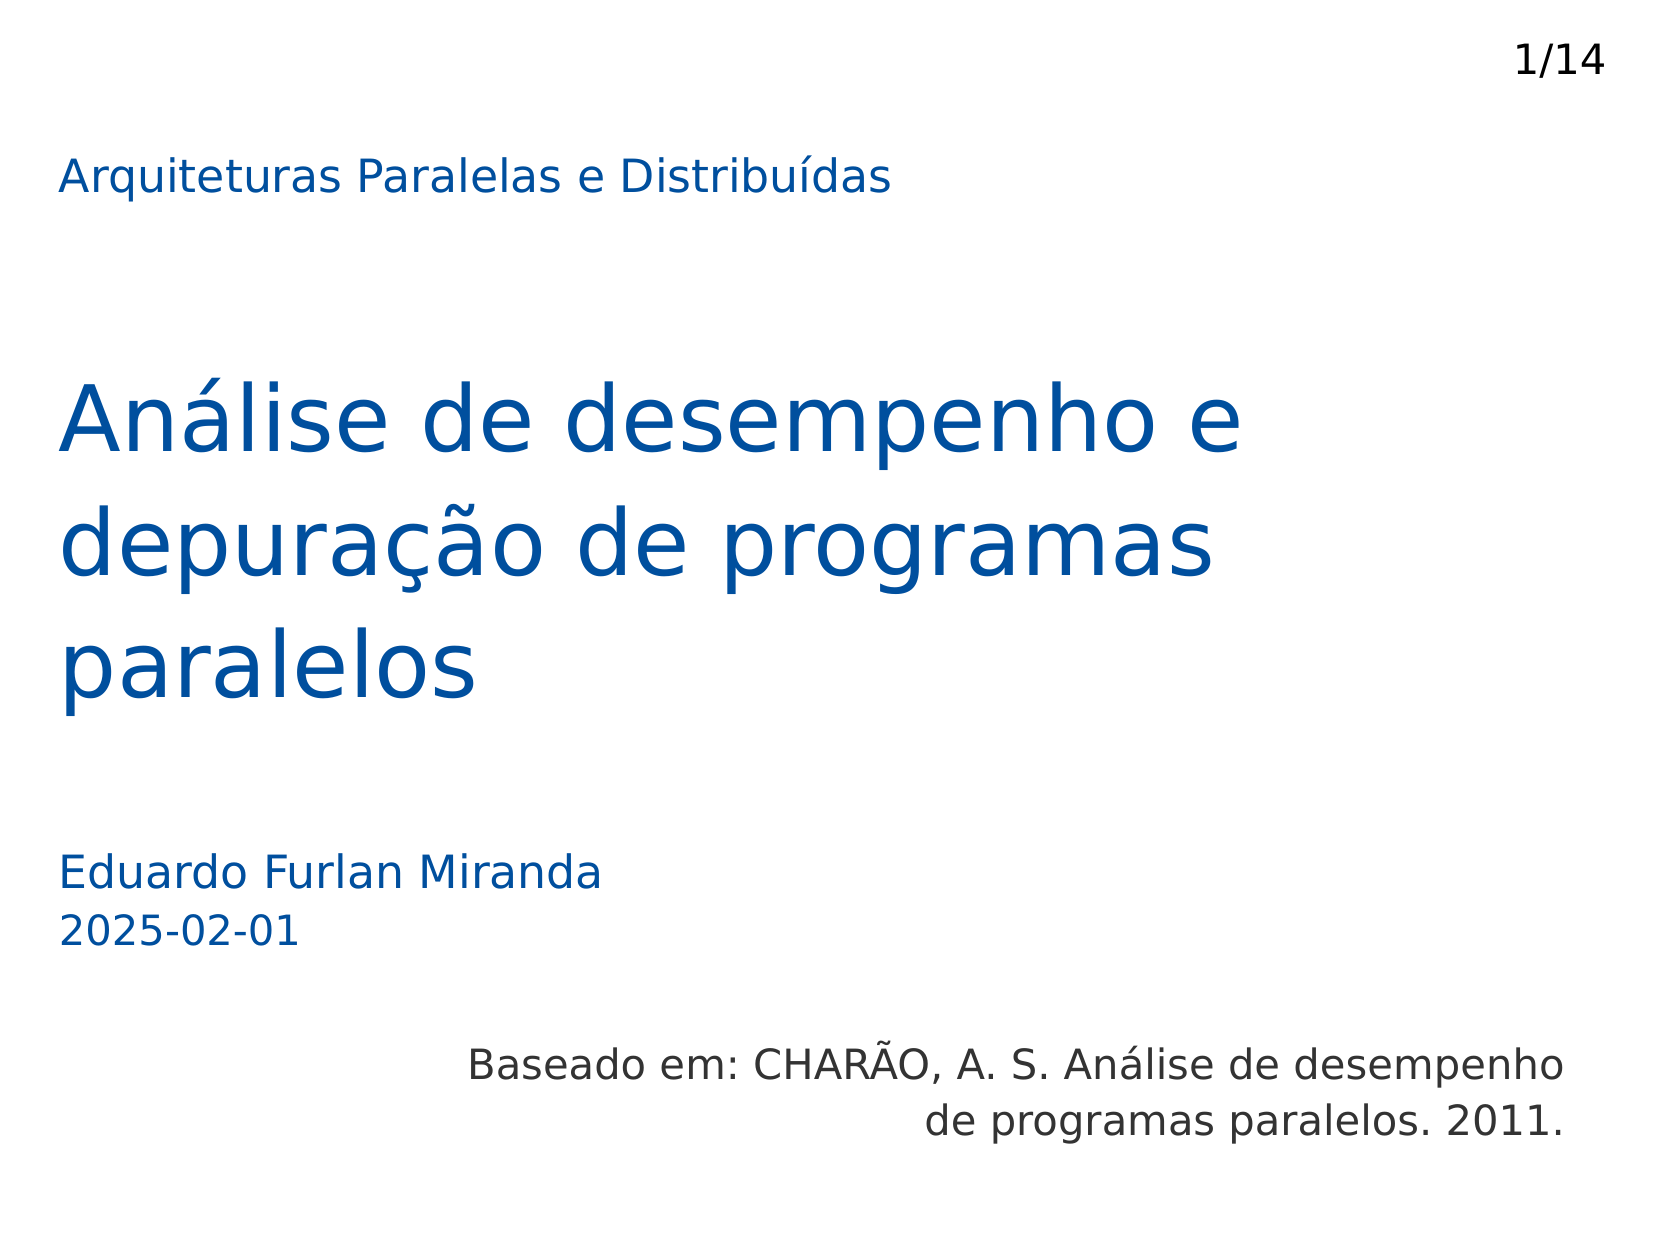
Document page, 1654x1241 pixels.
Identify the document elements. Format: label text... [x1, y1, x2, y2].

chart [720, 567, 933, 672]
list Baseado em: CHARÃO, A. S. Análise de desempenho de programas paralelos. 2011. [455, 1033, 1565, 1211]
list Arquiteturas Paralelas e Distribuídas Análise de desempenho e depuração de programas paralelos Eduardo Furlan Miranda 2025-02-01 [59, 141, 1625, 1211]
